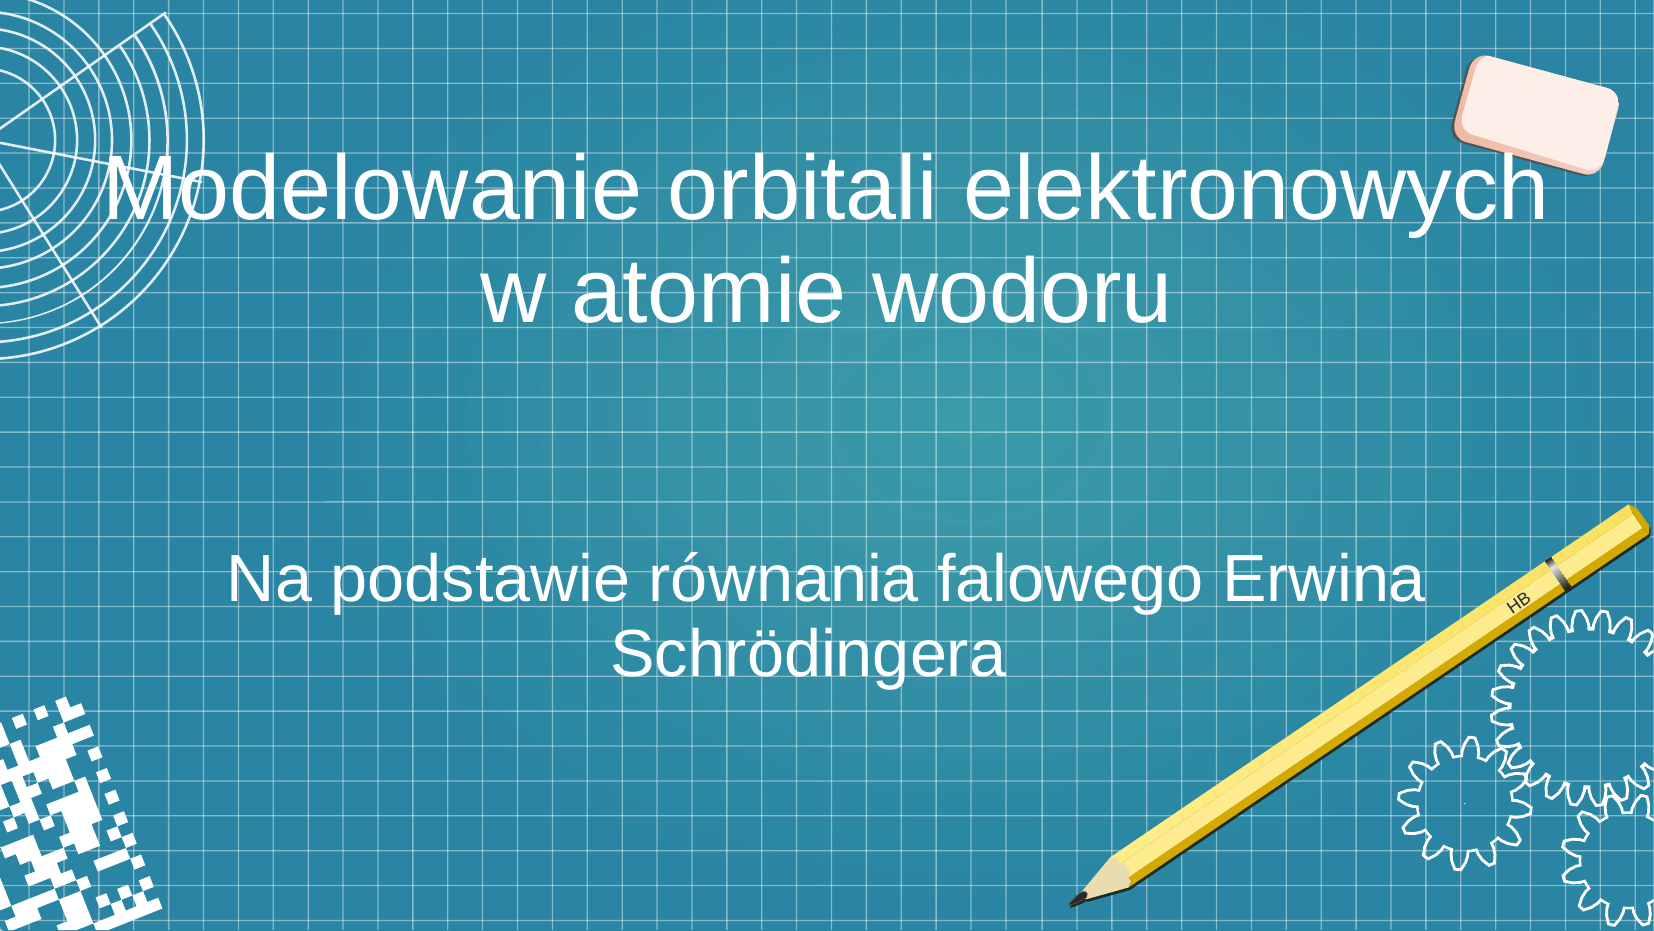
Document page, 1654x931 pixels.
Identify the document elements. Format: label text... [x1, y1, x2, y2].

subtitle Na podstawie równania falowego Erwina Schrödingera [82, 389, 1571, 842]
title Modelowanie orbitali elektronowych w atomie wodoru [82, 132, 1571, 346]
